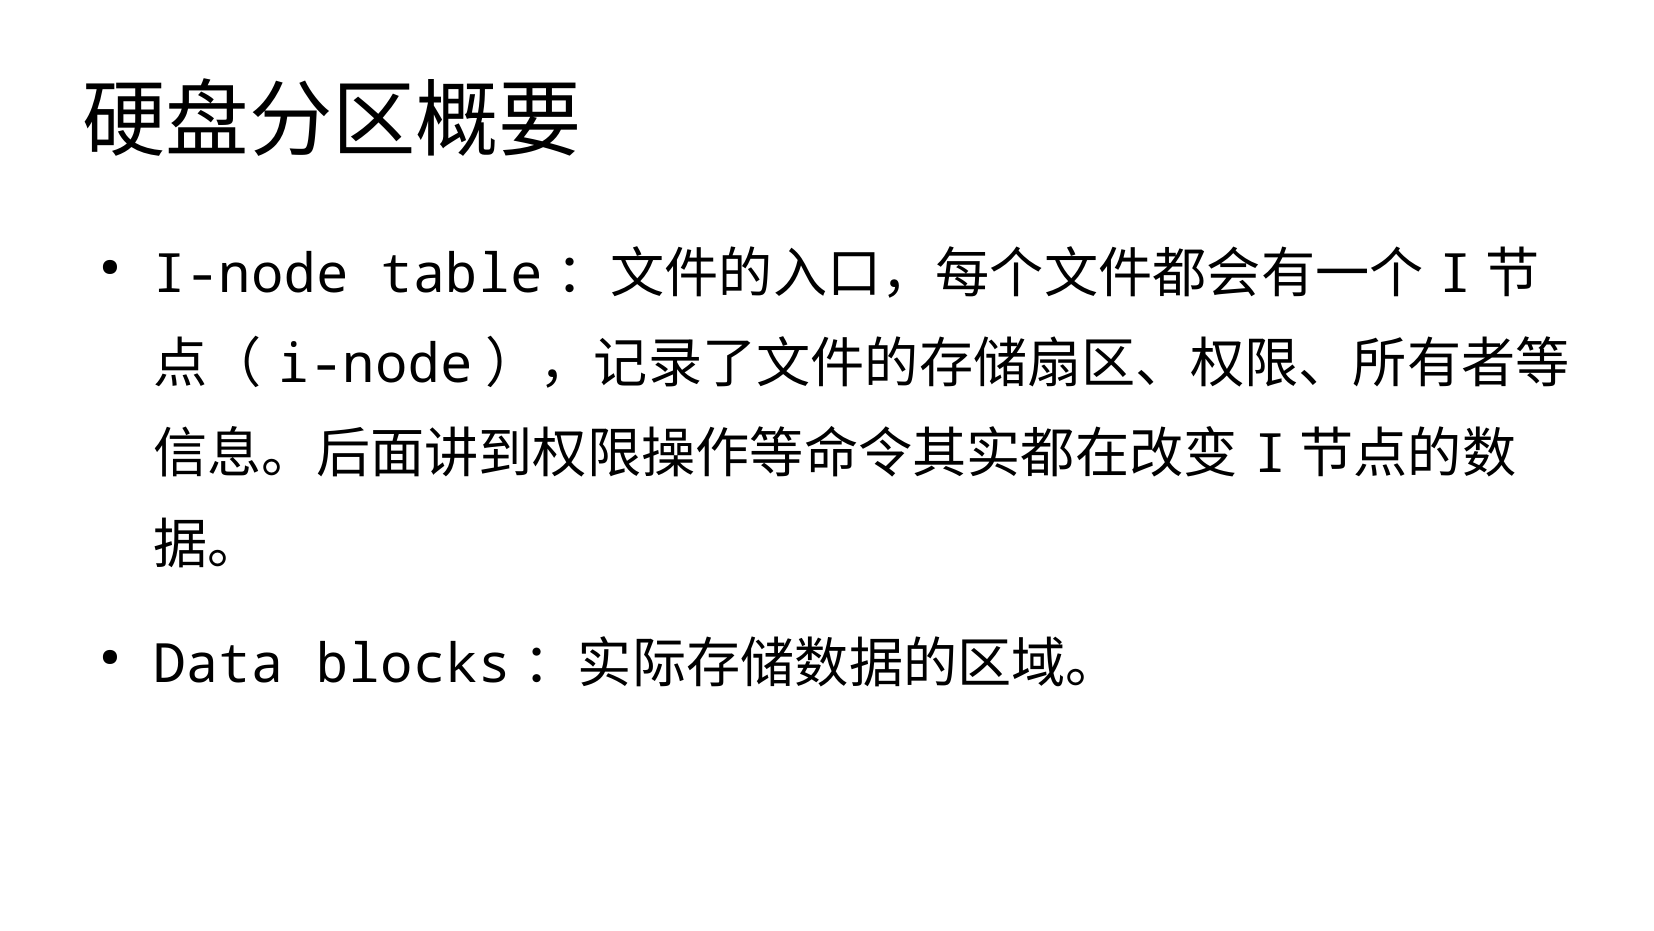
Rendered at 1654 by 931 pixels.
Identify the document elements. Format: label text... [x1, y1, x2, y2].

list I-node table：文件的入口，每个文件都会有一个I节点（i-node），记录了文件的存储扇区、权限、所有者等信息。后面讲到权限操作等命令其实都在改变I节点的数据。 Data blocks：实际存储数据的区域。 [82, 217, 1571, 758]
title 硬盘分区概要 [82, 37, 1571, 189]
